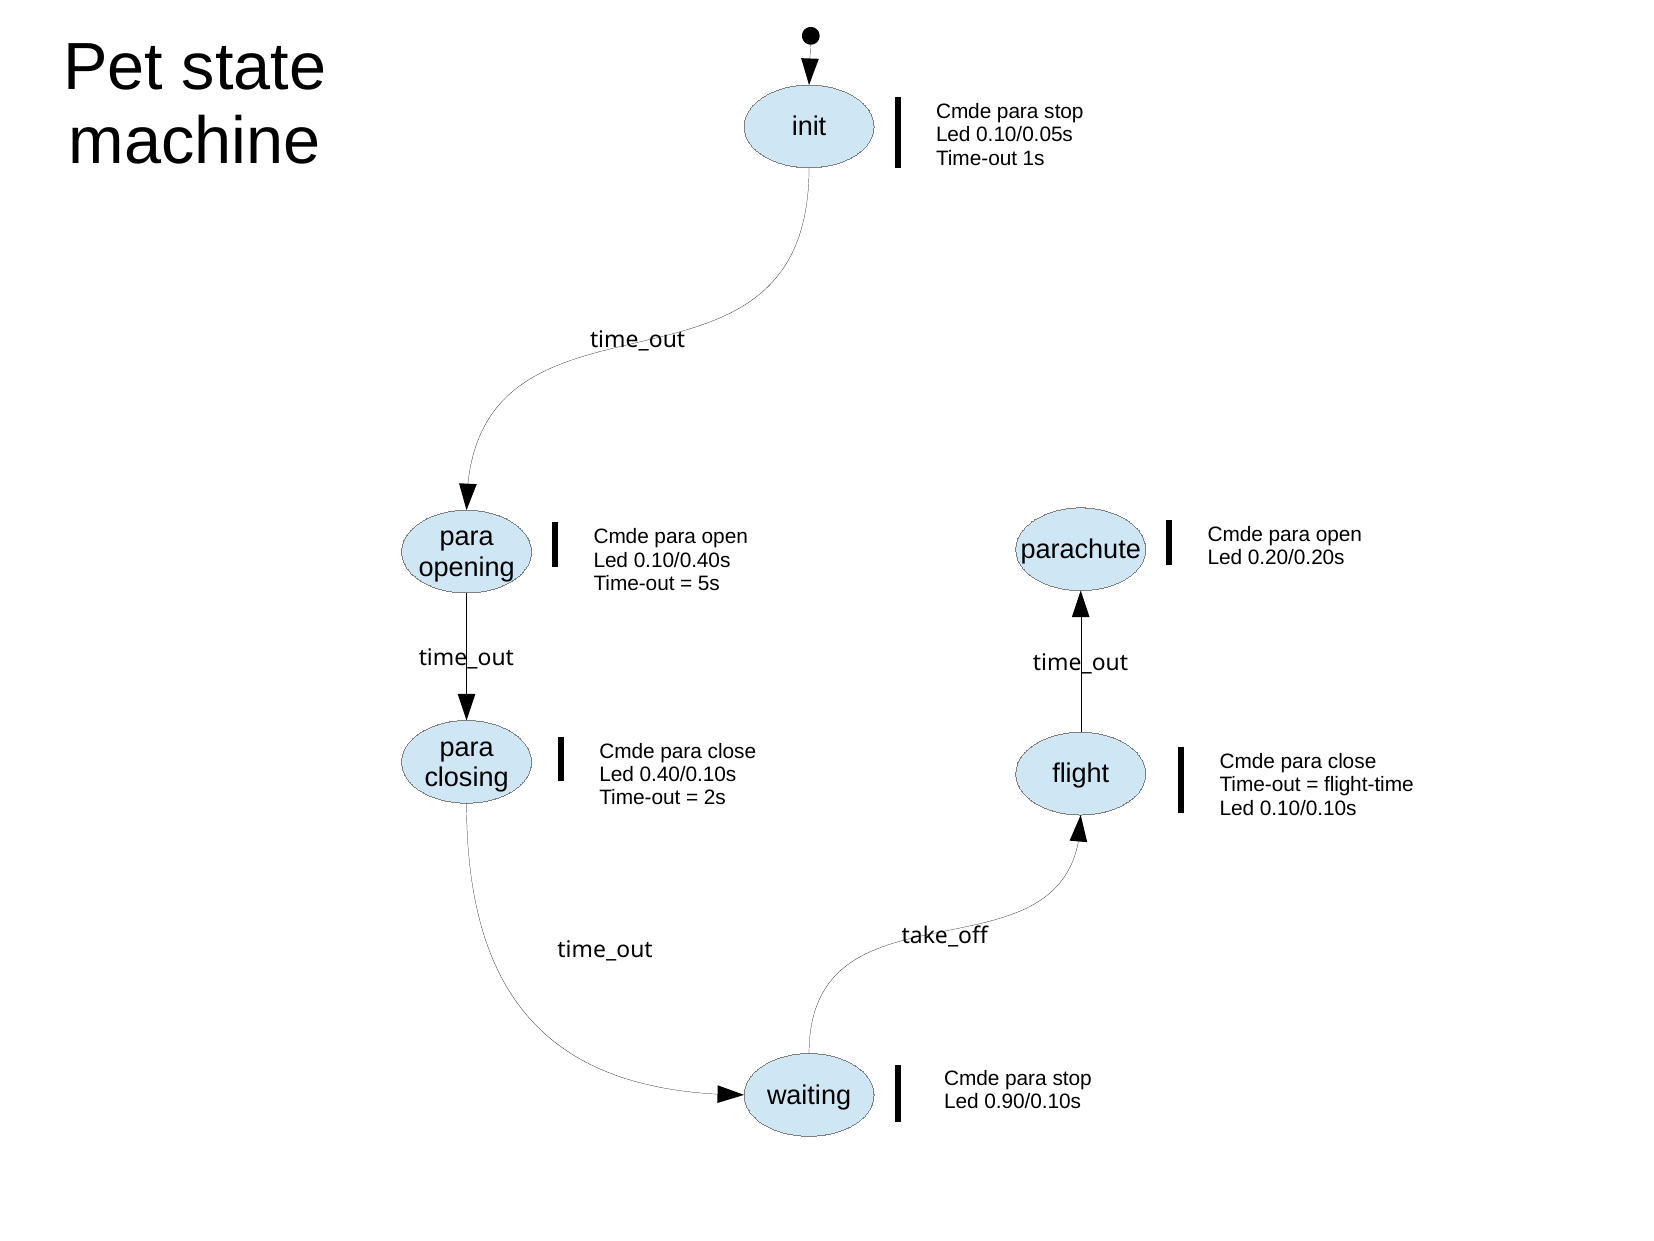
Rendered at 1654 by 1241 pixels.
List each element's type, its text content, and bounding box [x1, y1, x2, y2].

text_box Cmde para stop Led 0.90/0.10s [929, 1059, 1166, 1121]
text_box flight [1015, 732, 1146, 816]
text_box Cmde para open Led 0.10/0.40s Time-out = 5s [578, 517, 815, 603]
text_box Cmde para close Time-out = flight-time Led 0.10/0.10s [1204, 742, 1441, 851]
title Pet state machine [0, 0, 461, 208]
text_box init [744, 85, 875, 168]
text_box Cmde para open Led 0.20/0.20s [1192, 515, 1430, 601]
text_box Cmde para close Led 0.40/0.10s Time-out = 2s [584, 732, 821, 817]
text_box waiting [744, 1053, 875, 1137]
text_box Cmde para stop Led 0.10/0.05s Time-out 1s [921, 92, 1158, 178]
text_box para closing [401, 720, 532, 804]
text_box para opening [401, 510, 532, 593]
text_box parachute [1015, 507, 1146, 591]
